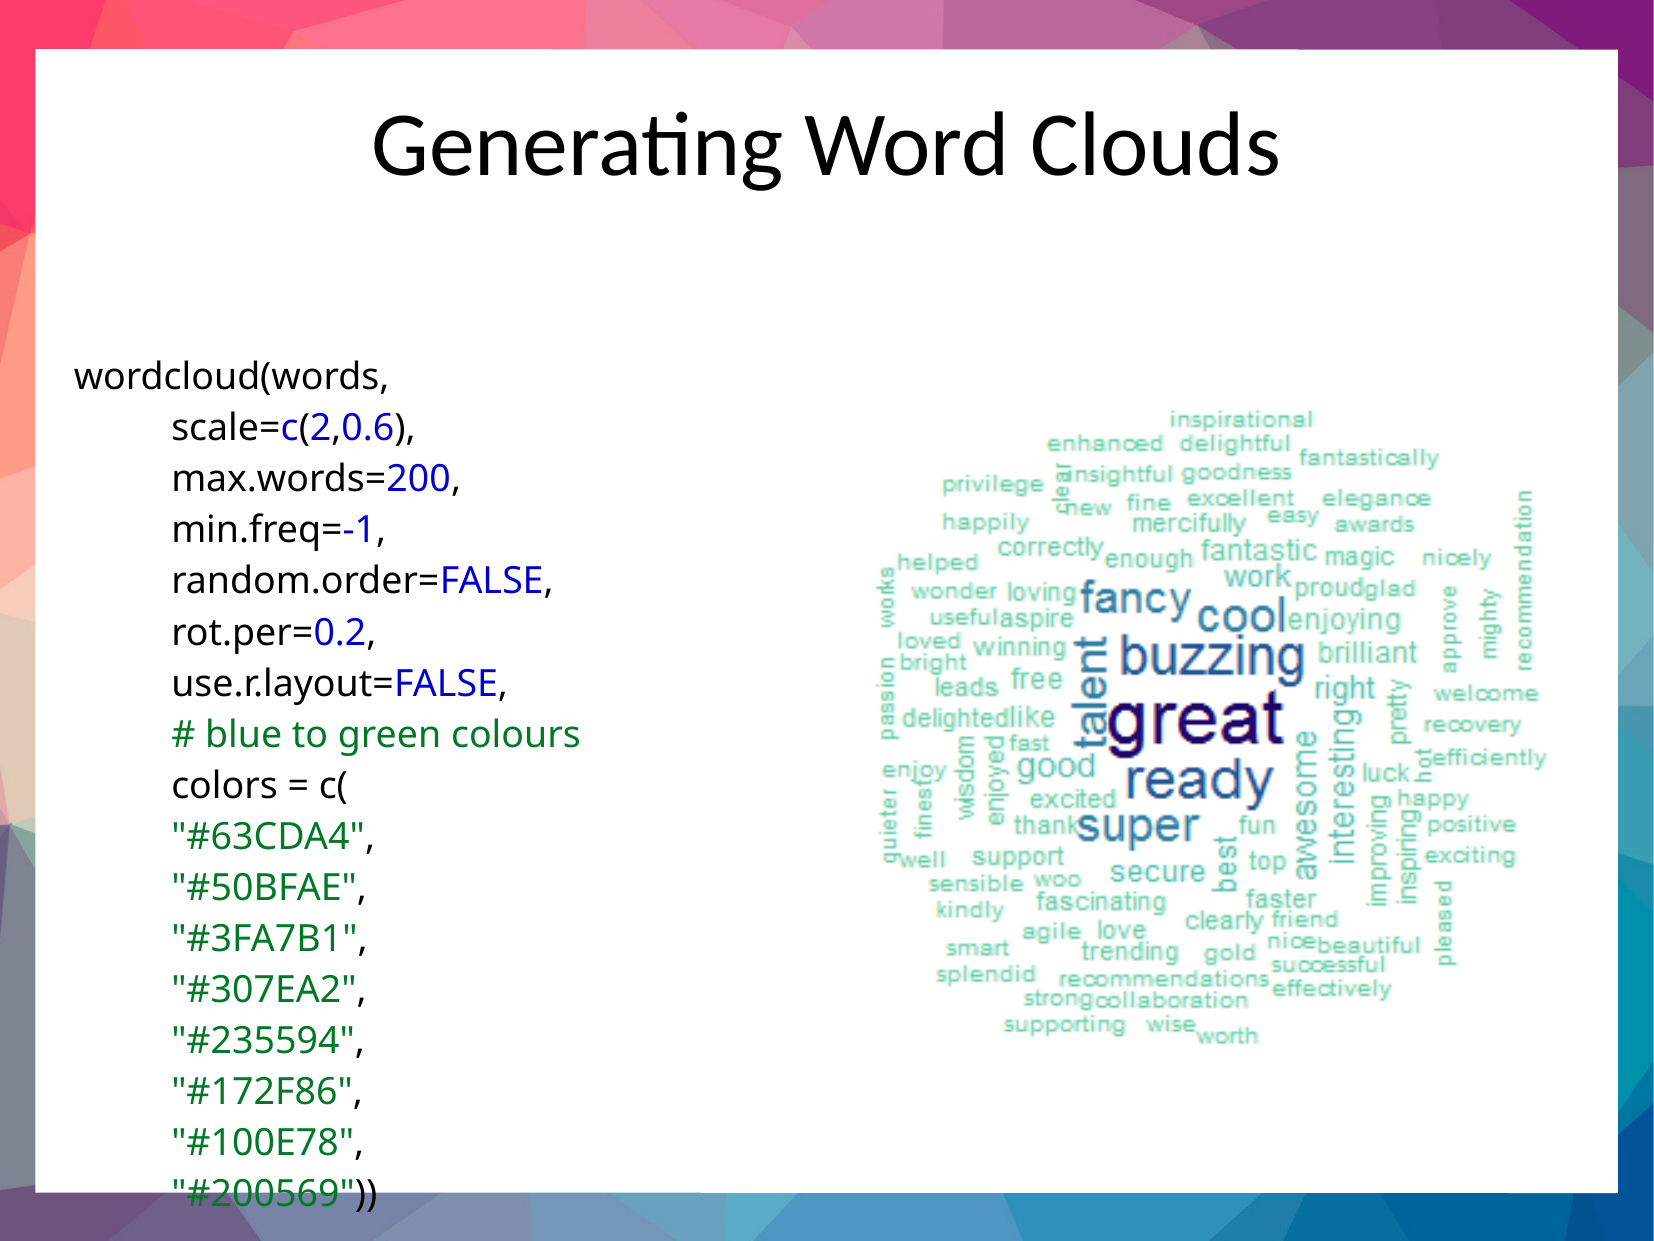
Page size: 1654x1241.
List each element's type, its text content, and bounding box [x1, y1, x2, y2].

picture [237, 1193, 248, 1204]
picture [258, 1193, 269, 1204]
picture [862, 366, 1607, 1099]
title Generating Word Clouds [82, 49, 1571, 257]
picture [1385, 1106, 1654, 1241]
text_box wordcloud(words, scale=c(2,0.6), max.words=200, min.freq=-1, random.order=FALSE, rot.per=0.2, use.r.layout=FALSE, # blue to green colours colors = c( "#63CDA4", "#50BFAE", "#3FA7B1", "#307EA2", "#235594", "#172F86", "#100E78", "#200569")) [58, 342, 1571, 1081]
picture [301, 1193, 312, 1204]
picture [0, 0, 1654, 1241]
